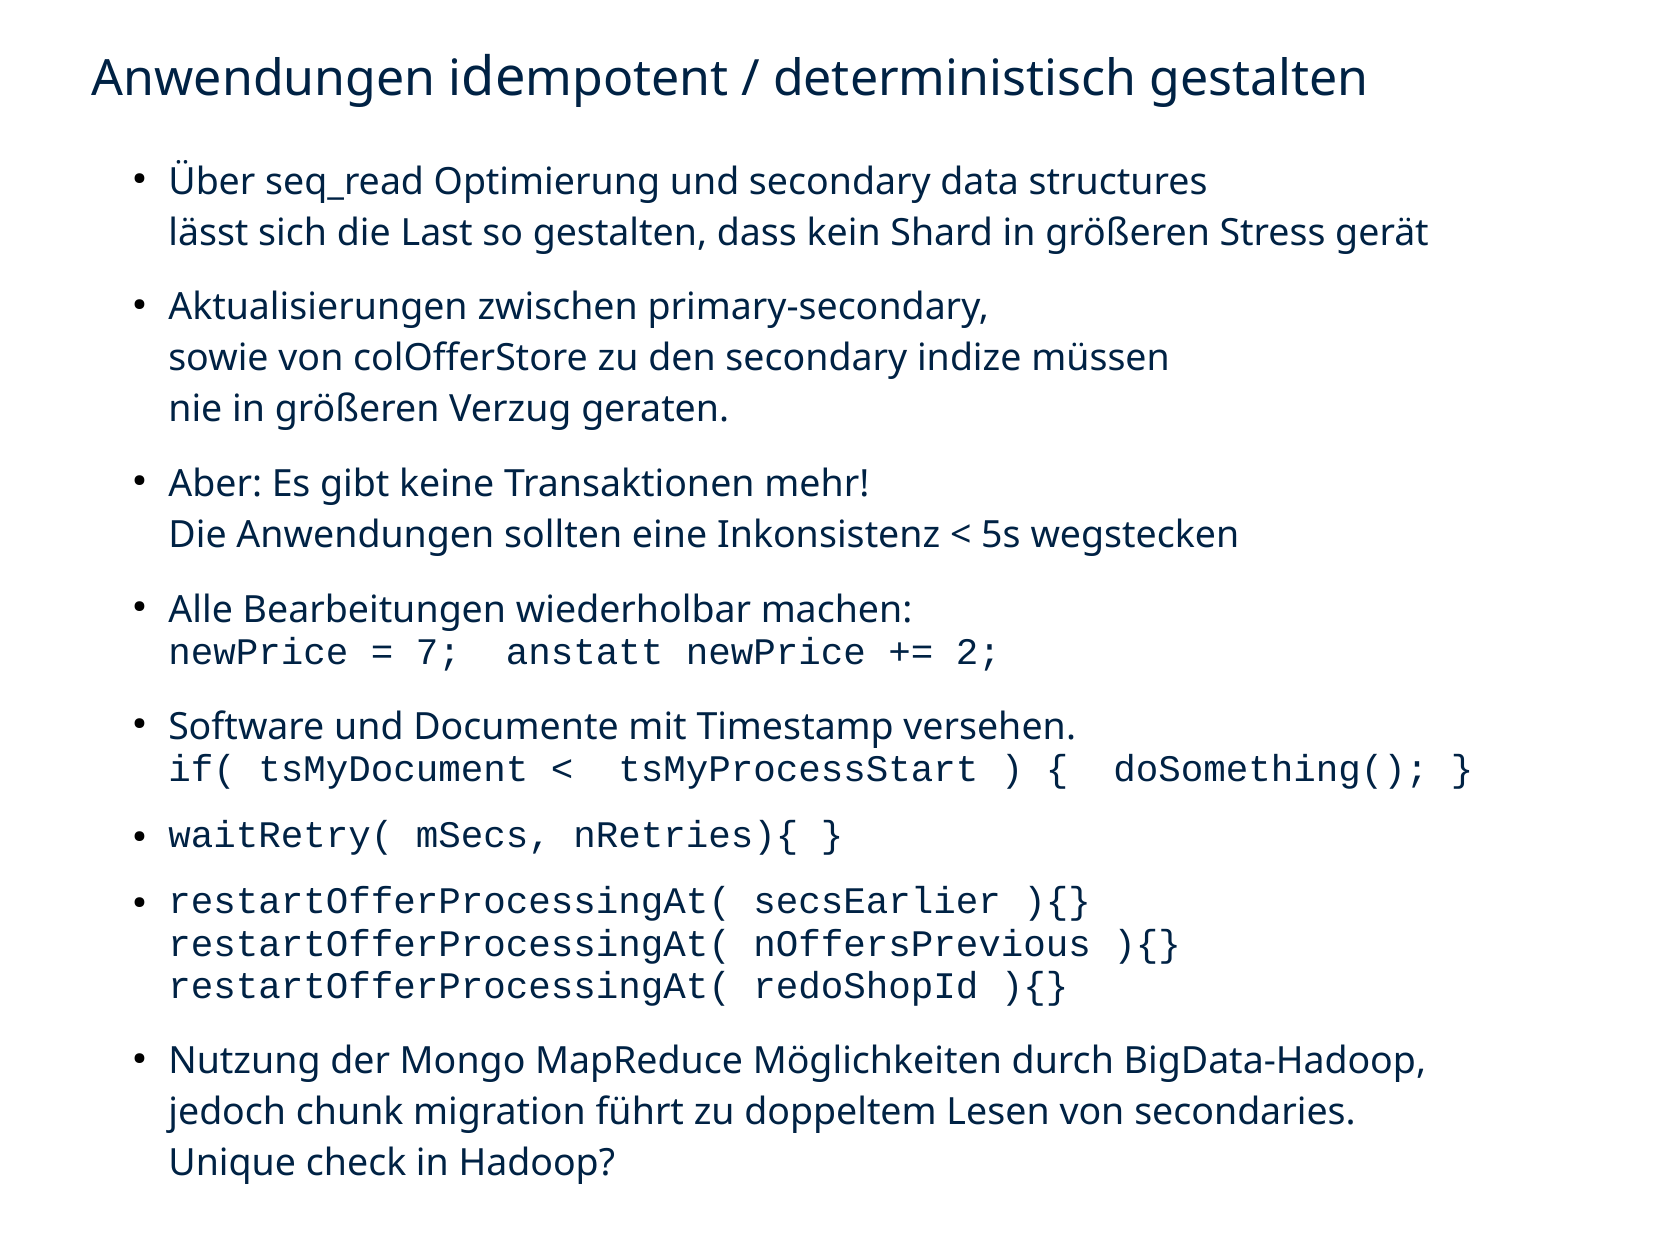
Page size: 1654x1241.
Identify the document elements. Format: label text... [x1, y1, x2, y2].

text_box Anwendungen idempotent / deterministisch gestalten [76, 29, 1292, 131]
text_box Über seq_read Optimierung und secondary data structures lässt sich die Last so gestalten, dass kein Shard in größeren Stress gerät Aktualisierungen zwischen primary-secondary, sowie von colOfferStore zu den secondary indize müssen nie in größeren Verzug geraten. Aber: Es gibt keine Transaktionen mehr! Die Anwendungen sollten eine Inkonsistenz < 5s wegstecken Alle Bearbeitungen wiederholbar machen: newPrice = 7; anstatt newPrice += 2; Software und Documente mit Timestamp versehen. if( tsMyDocument < tsMyProcessStart ) { doSomething(); } waitRetry( mSecs, nRetries){ } restartOfferProcessingAt( secsEarlier ){} restartOfferProcessingAt( nOffersPrevious ){} restartOfferProcessingAt( redoShopId ){} Nutzung der Mongo MapReduce Möglichkeiten durch BigData-Hadoop, jedoch chunk migration führt zu doppeltem Lesen von secondaries. Unique check in Hadoop? [118, 146, 1489, 1125]
